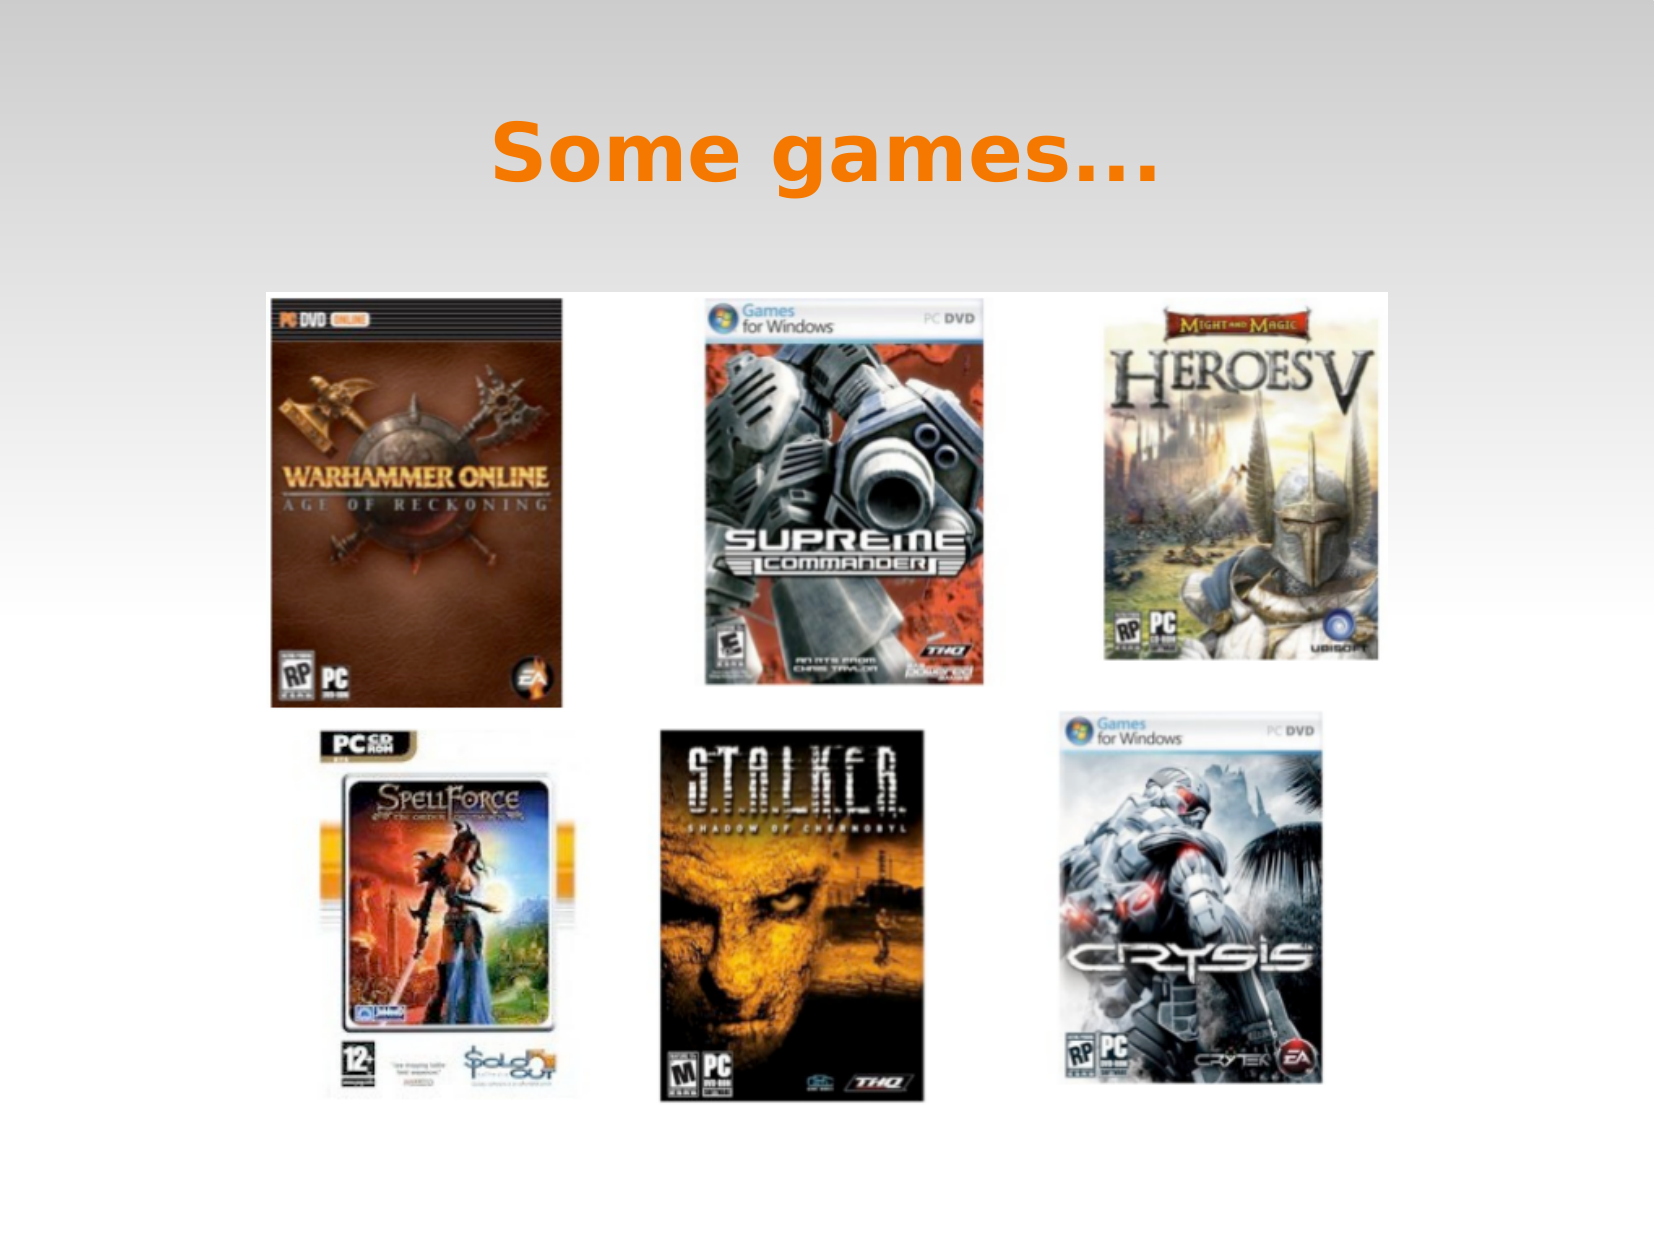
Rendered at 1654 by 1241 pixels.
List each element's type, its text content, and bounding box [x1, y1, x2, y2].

title Some games... [82, 49, 1571, 257]
picture [266, 292, 1388, 1106]
